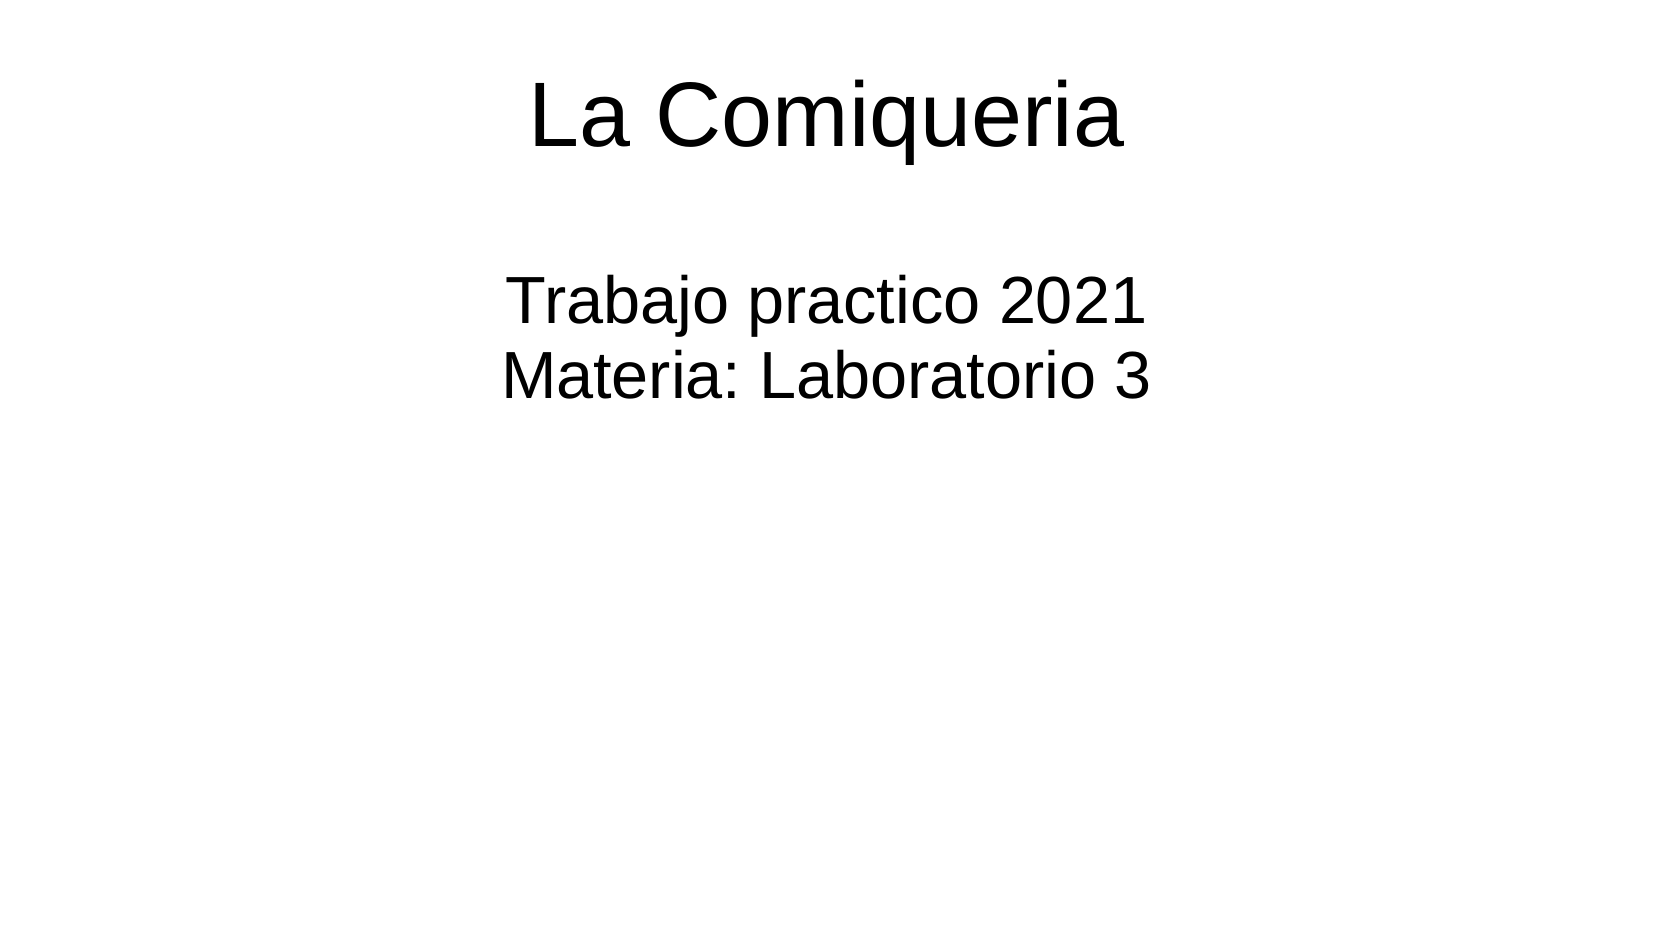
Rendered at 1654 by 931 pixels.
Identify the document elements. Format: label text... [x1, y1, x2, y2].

subtitle Trabajo practico 2021 Materia: Laboratorio 3 [82, 217, 1571, 758]
title La Comiqueria [82, 37, 1571, 193]
